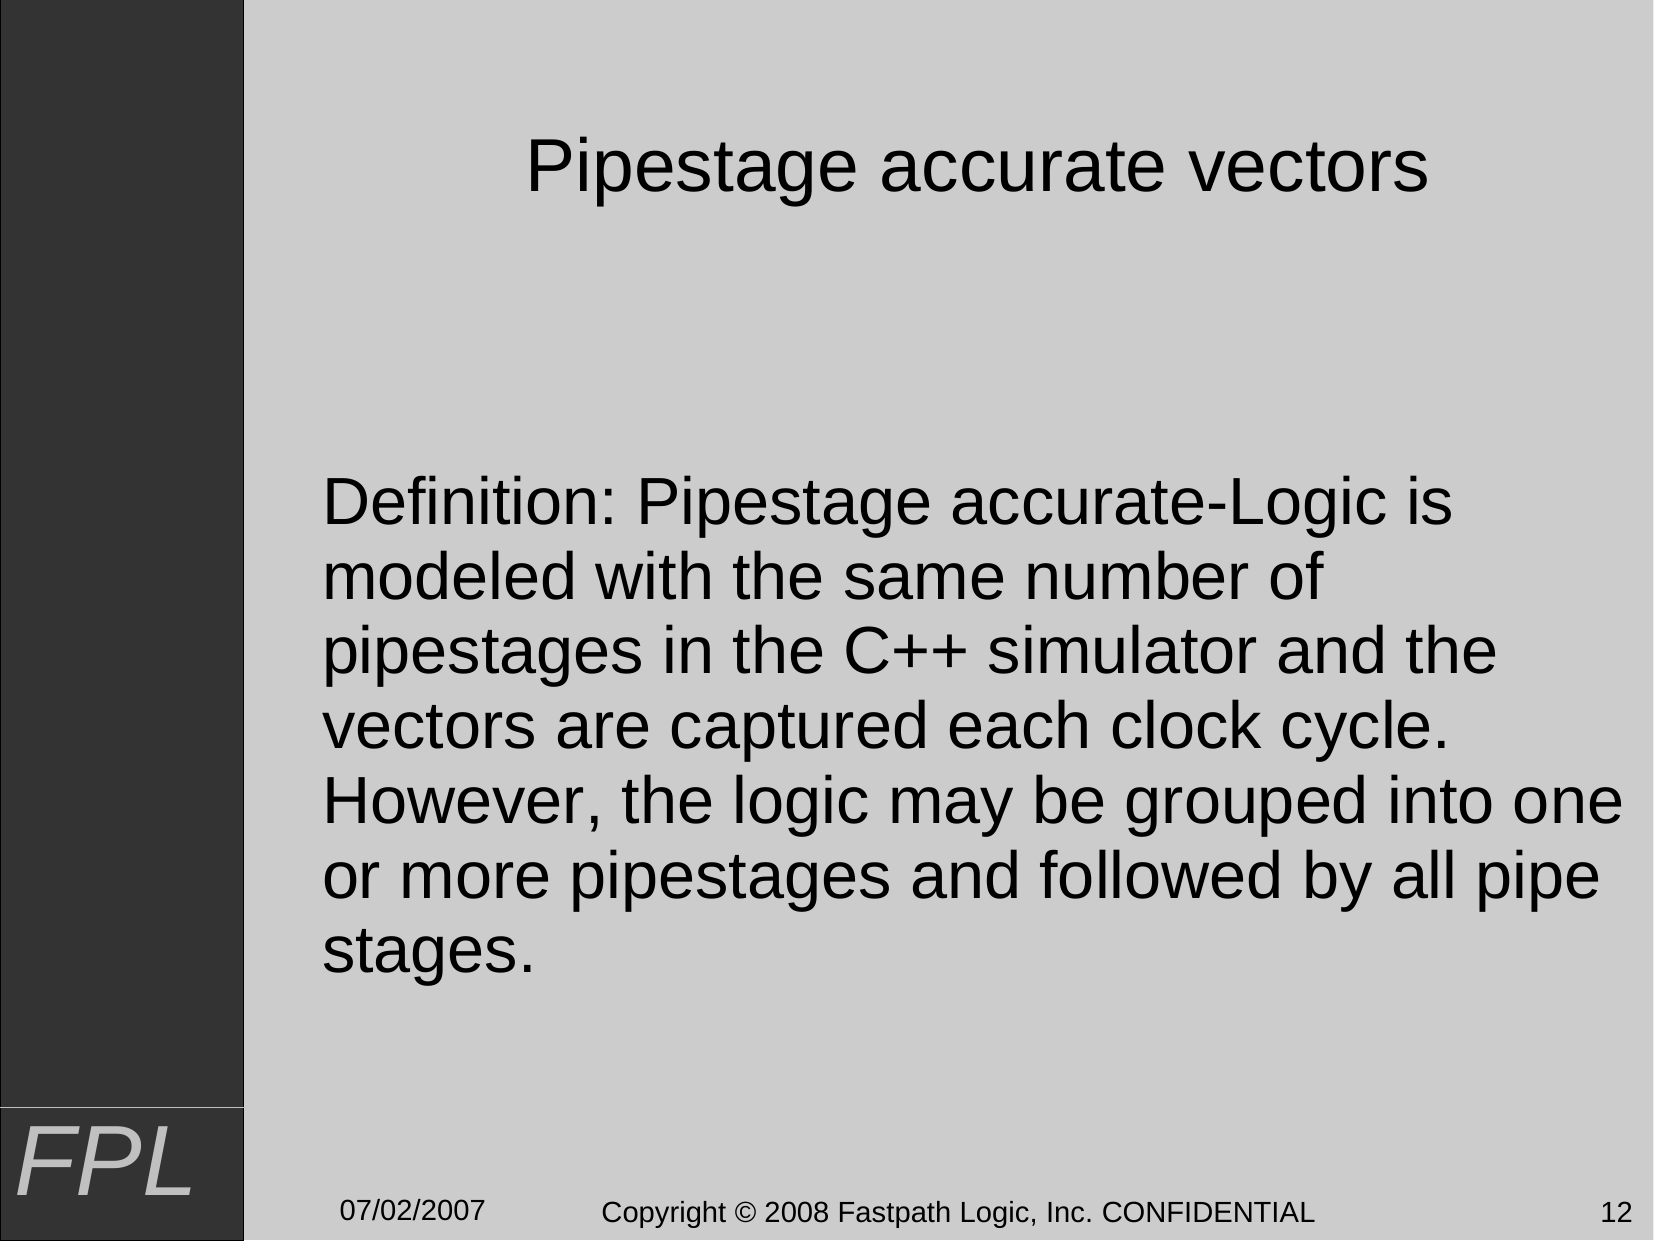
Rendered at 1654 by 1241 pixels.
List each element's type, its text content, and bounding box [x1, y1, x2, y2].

subtitle Definition: Pipestage accurate-Logic is modeled with the same number of pipestages in the C++ simulator and the vectors are captured each clock cycle. However, the logic may be grouped into one or more pipestages and followed by all pipe stages. [322, 272, 1635, 1179]
title Pipestage accurate vectors [427, 57, 1530, 272]
